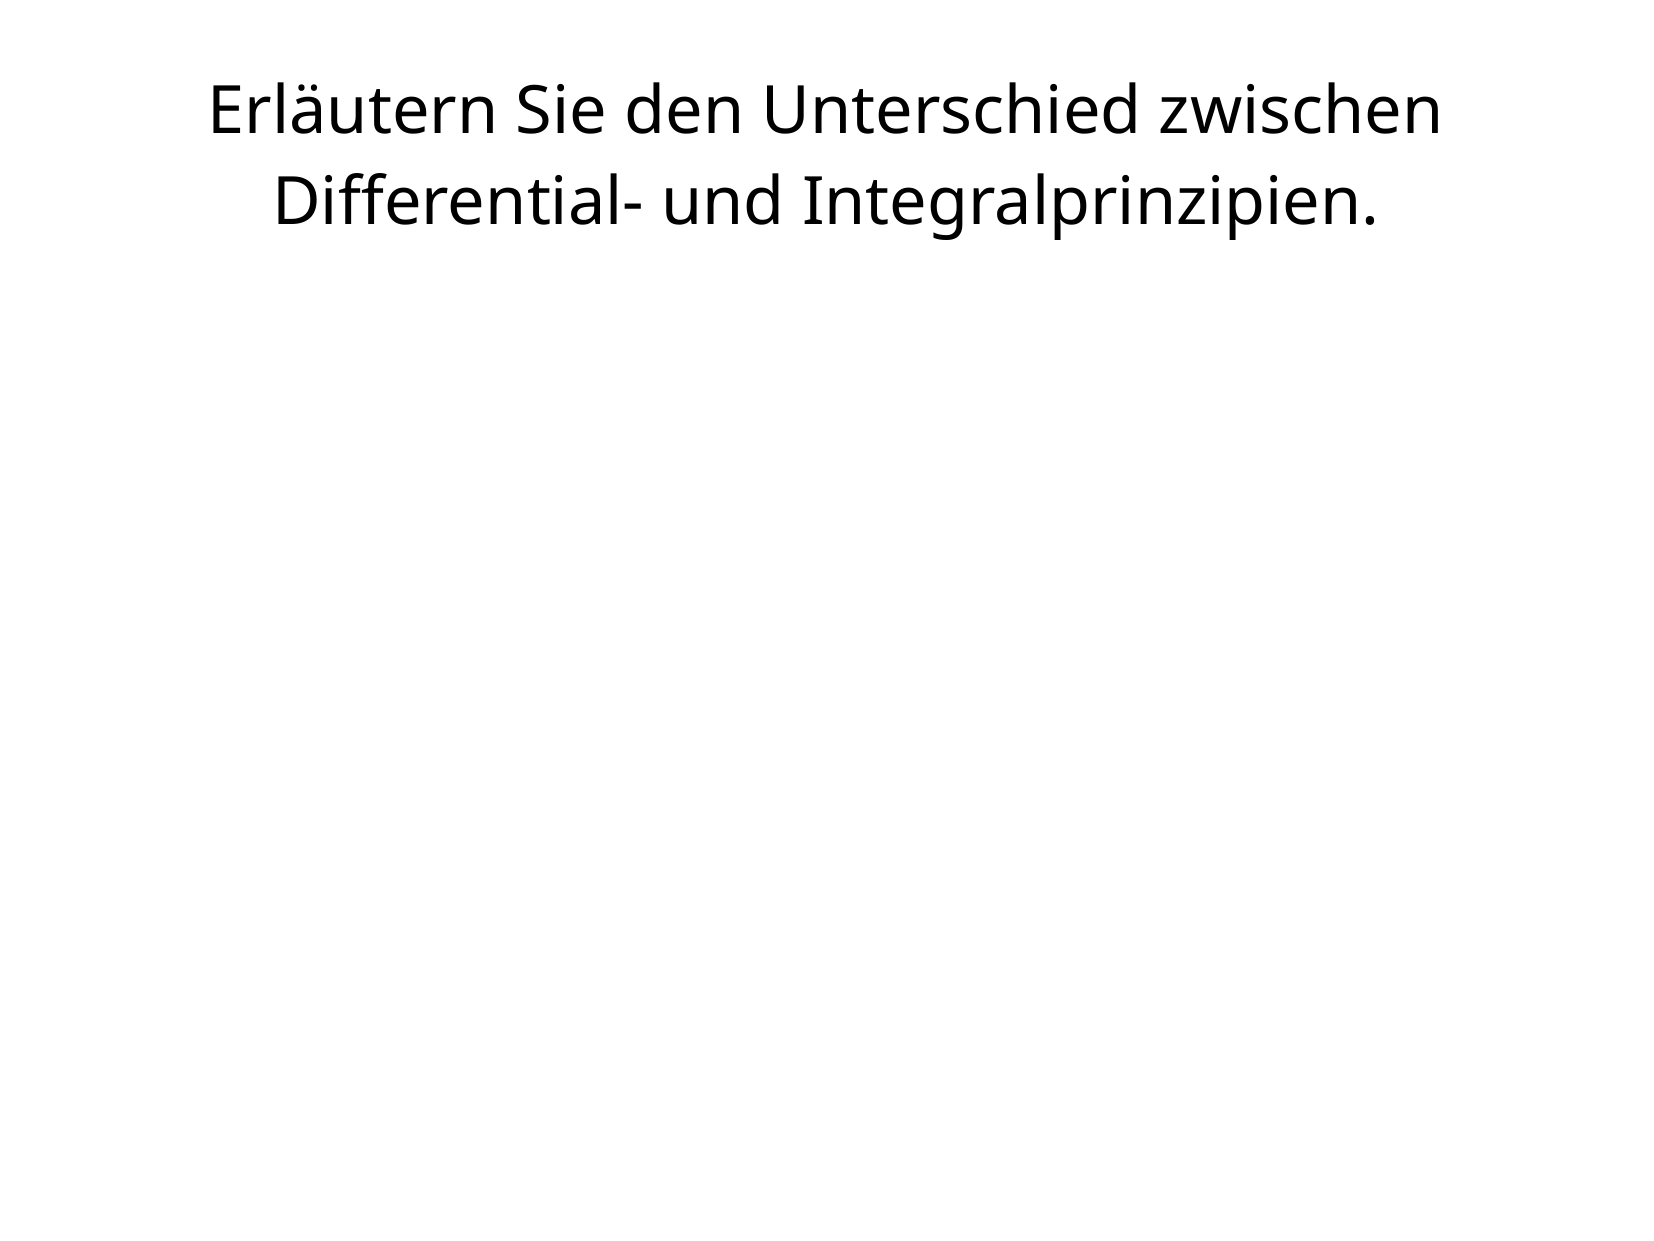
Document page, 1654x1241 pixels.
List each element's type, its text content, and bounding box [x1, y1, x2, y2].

title Erläutern Sie den Unterschied zwischen Differential- und Integralprinzipien. [82, 49, 1571, 257]
